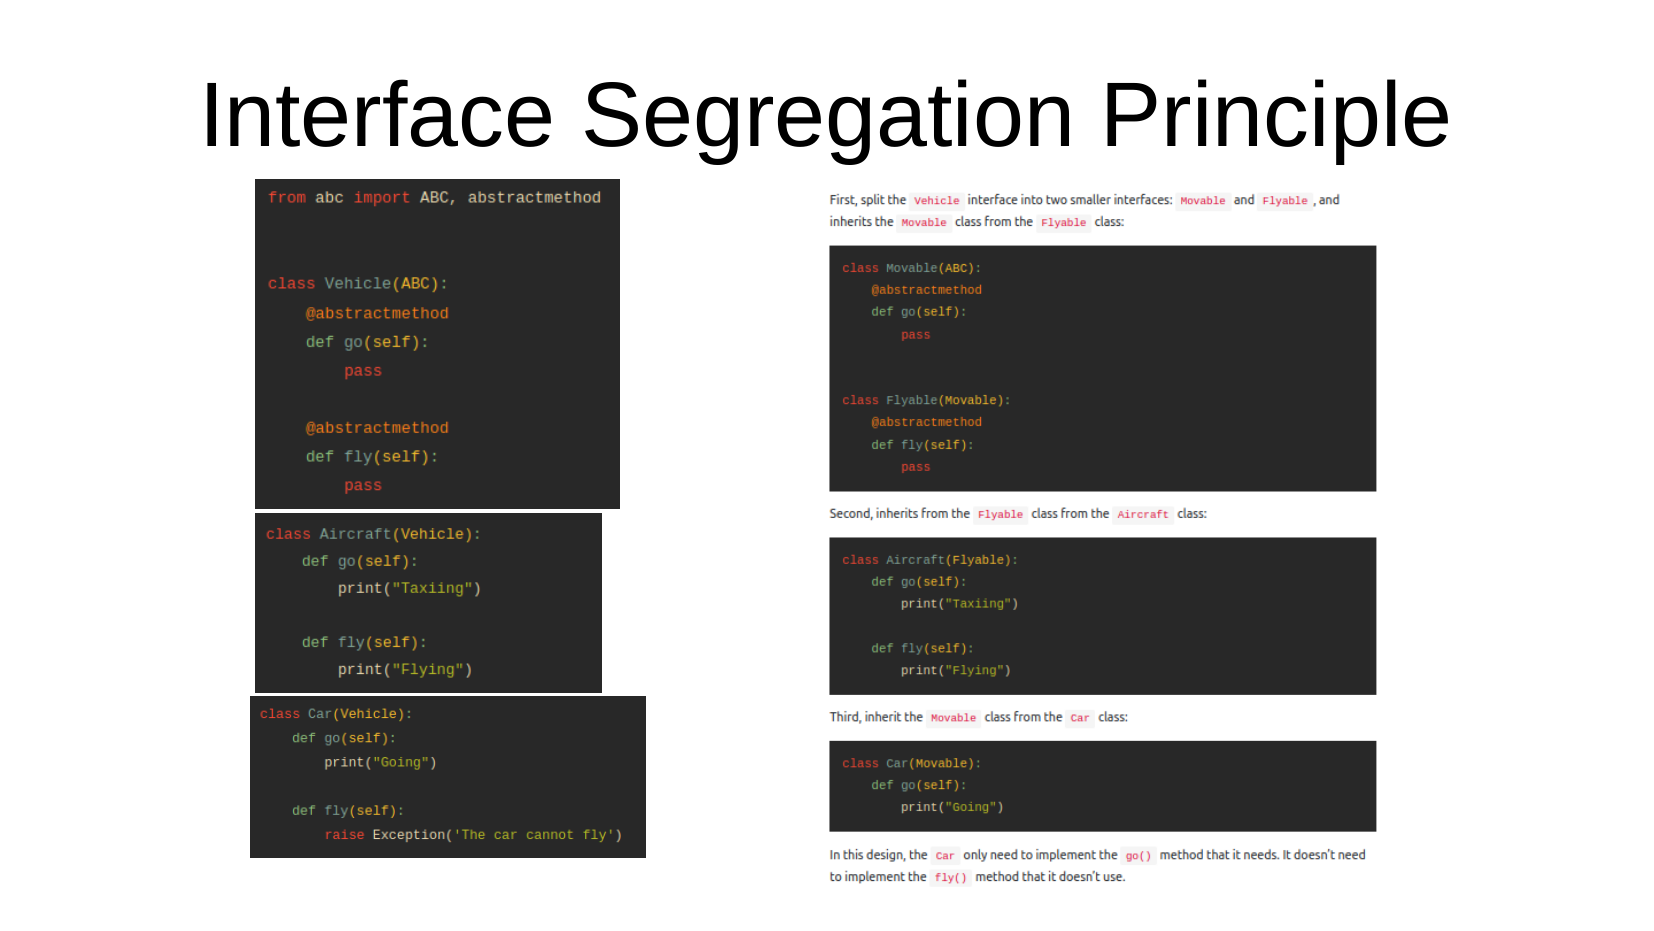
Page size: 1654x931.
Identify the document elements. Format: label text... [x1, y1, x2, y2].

title Interface Segregation Principle [82, 37, 1571, 193]
picture [810, 179, 1396, 903]
picture [255, 179, 620, 509]
picture [255, 513, 602, 693]
picture [250, 696, 646, 858]
